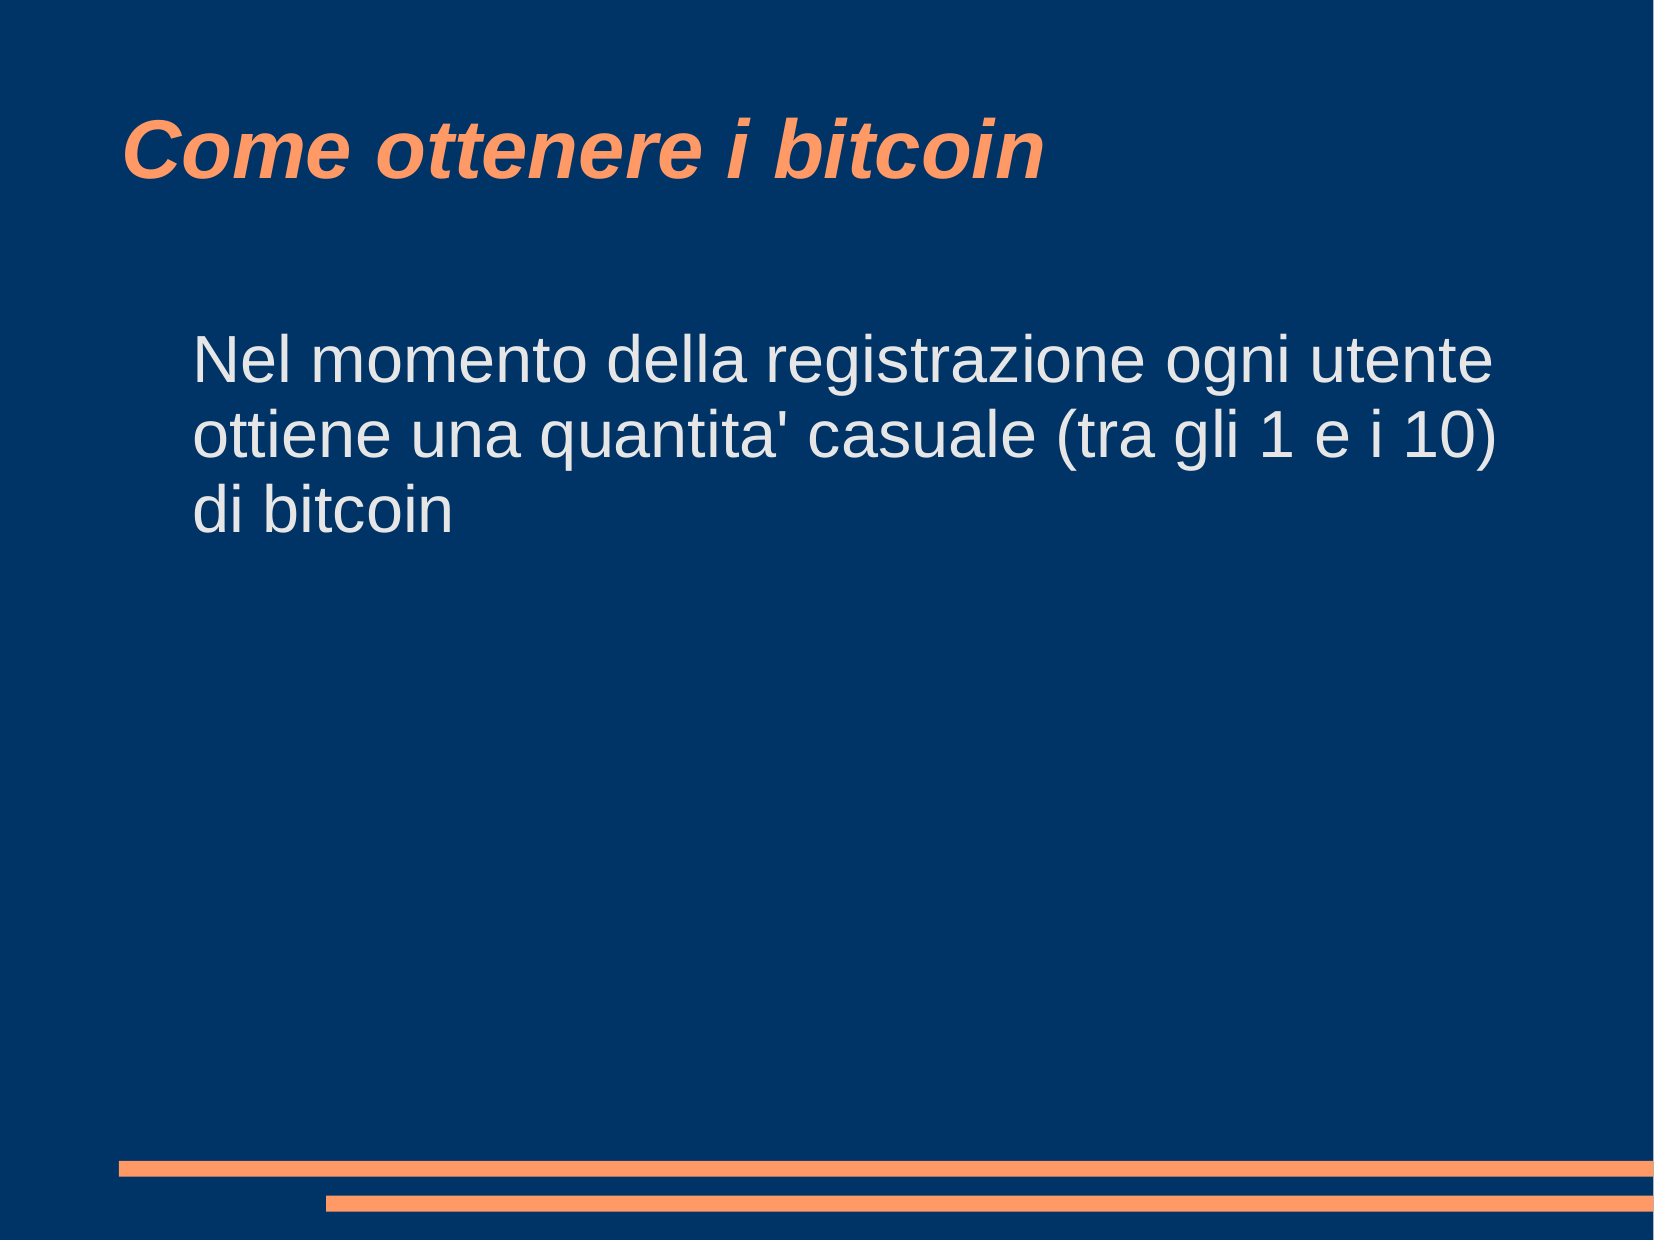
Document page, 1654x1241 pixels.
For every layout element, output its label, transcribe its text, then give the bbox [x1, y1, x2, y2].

title Come ottenere i bitcoin [121, 46, 1534, 254]
list Nel momento della registrazione ogni utente ottiene una quantita' casuale (tra gli 1 e i 10) di bitcoin [121, 322, 1561, 1132]
